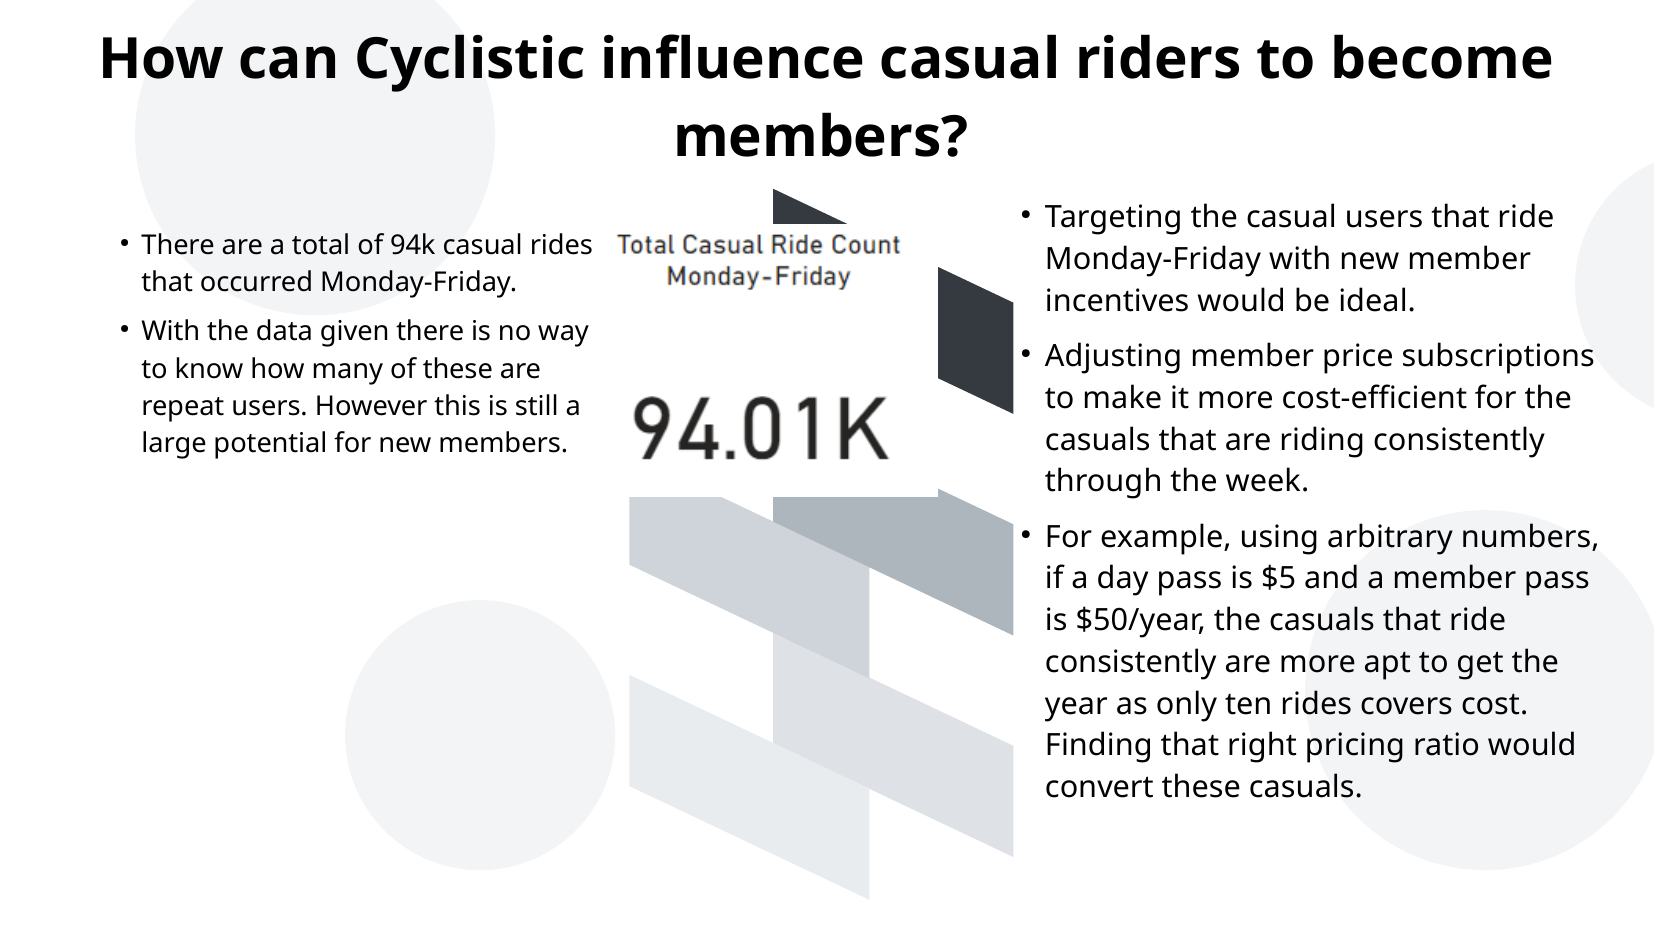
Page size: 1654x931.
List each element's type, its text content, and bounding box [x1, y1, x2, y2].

picture [596, 224, 938, 497]
list There are a total of 94k casual rides that occurred Monday-Friday. With the data given there is no way to know how many of these are repeat users. However this is still a large potential for new members. [112, 225, 601, 518]
title How can Cyclistic influence casual riders to become members? [76, 17, 1565, 173]
list Targeting the casual users that ride Monday-Friday with new member incentives would be ideal. Adjusting member price subscriptions to make it more cost-efficient for the casuals that are riding consistently through the week. For example, using arbitrary numbers, if a day pass is $5 and a member pass is $50/year, the casuals that ride consistently are more apt to get the year as only ten rides covers cost. Finding that right pricing ratio would convert these casuals. [1012, 194, 1613, 826]
